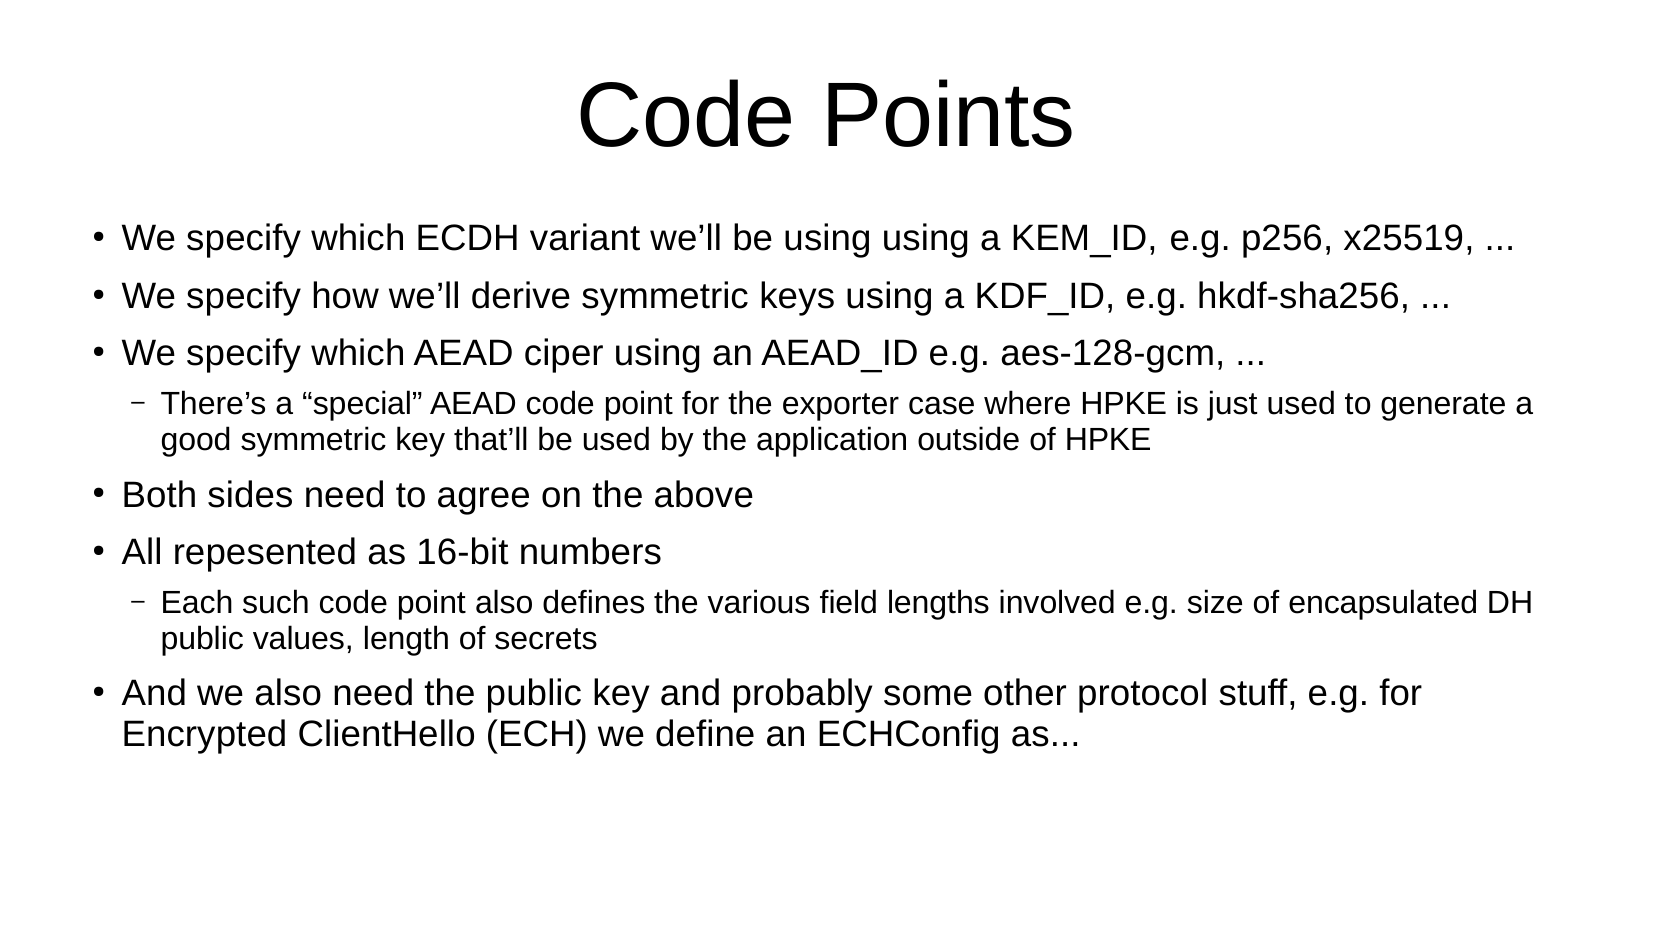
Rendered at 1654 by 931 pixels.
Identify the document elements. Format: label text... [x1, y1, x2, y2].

list We specify which ECDH variant we’ll be using using a KEM_ID, e.g. p256, x25519, ... We specify how we’ll derive symmetric keys using a KDF_ID, e.g. hkdf-sha256, ... We specify which AEAD ciper using an AEAD_ID e.g. aes-128-gcm, ... There’s a “special” AEAD code point for the exporter case where HPKE is just used to generate a good symmetric key that’ll be used by the application outside of HPKE Both sides need to agree on the above All repesented as 16-bit numbers Each such code point also defines the various field lengths involved e.g. size of encapsulated DH public values, length of secrets And we also need the public key and probably some other protocol stuff, e.g. for Encrypted ClientHello (ECH) we define an ECHConfig as... [82, 217, 1571, 758]
title Code Points [82, 37, 1571, 193]
